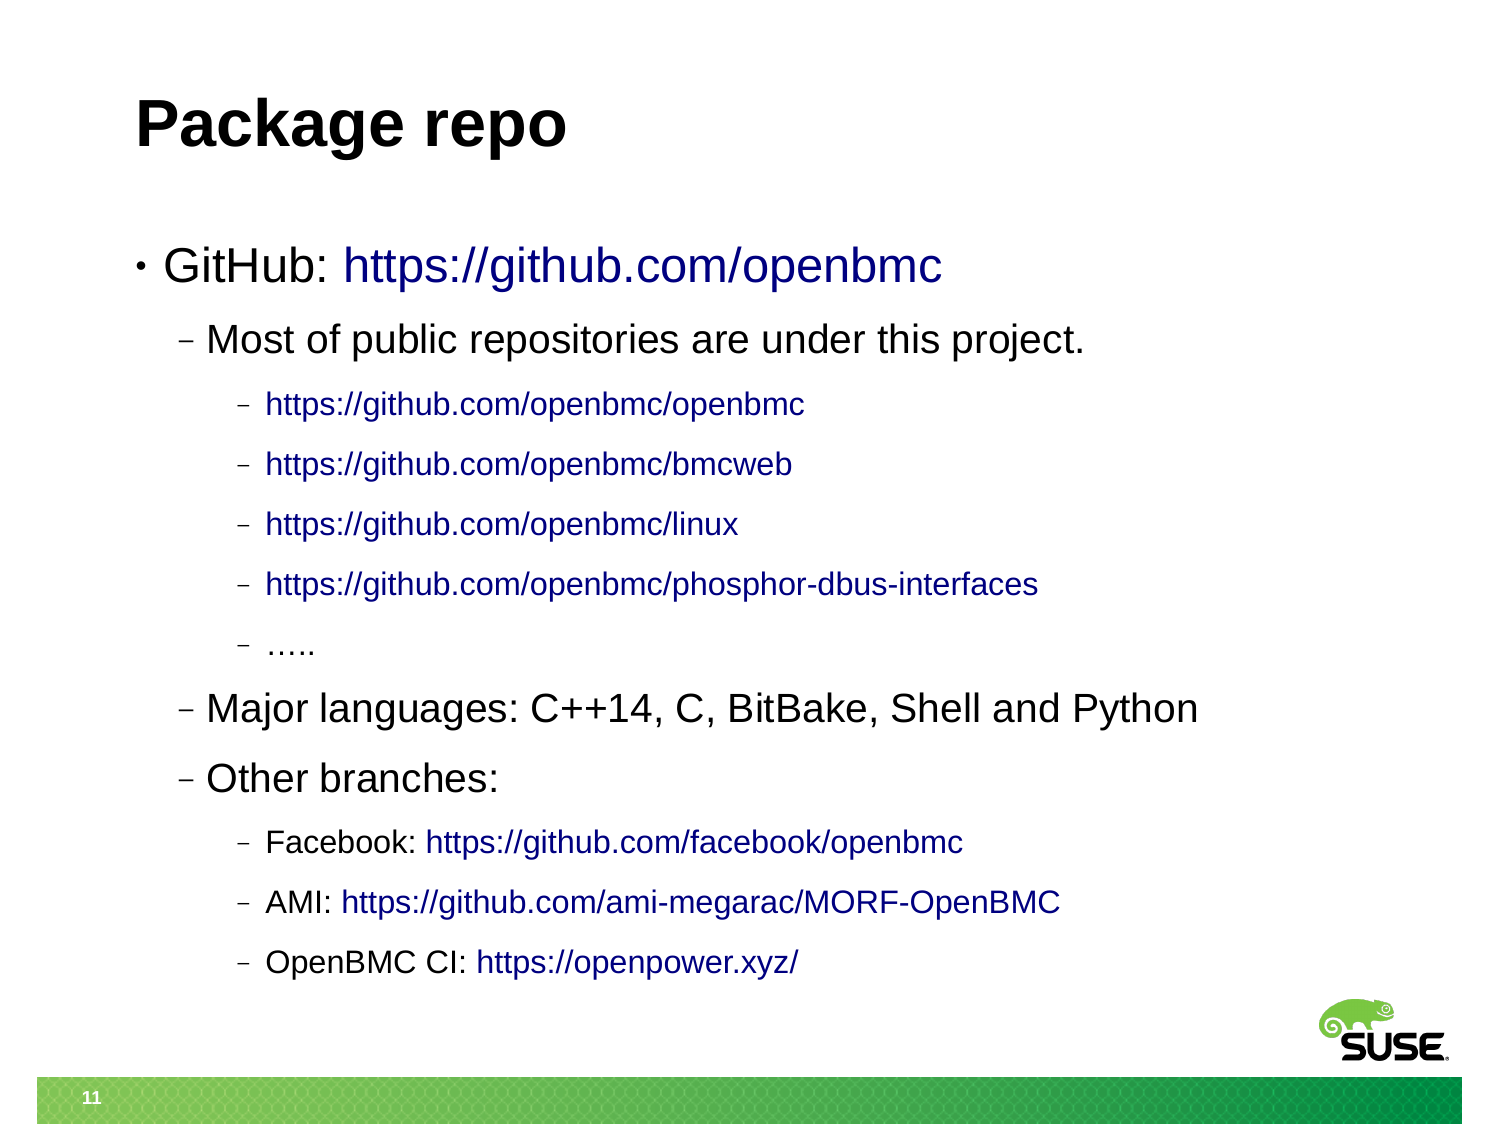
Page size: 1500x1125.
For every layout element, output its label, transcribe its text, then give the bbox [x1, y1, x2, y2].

list GitHub: https://github.com/openbmc Most of public repositories are under this project. https://github.com/openbmc/openbmc https://github.com/openbmc/bmcweb https://github.com/openbmc/linux https://github.com/openbmc/phosphor-dbus-interfaces ….. Major languages: C++14, C, BitBake, Shell and Python Other branches: Facebook: https://github.com/facebook/openbmc AMI: https://github.com/ami-megarac/MORF-OpenBMC OpenBMC CI: https://openpower.xyz/ [135, 238, 1372, 982]
title Package repo [135, 41, 1372, 204]
picture [1319, 999, 1449, 1061]
picture [37, 1077, 1462, 1124]
